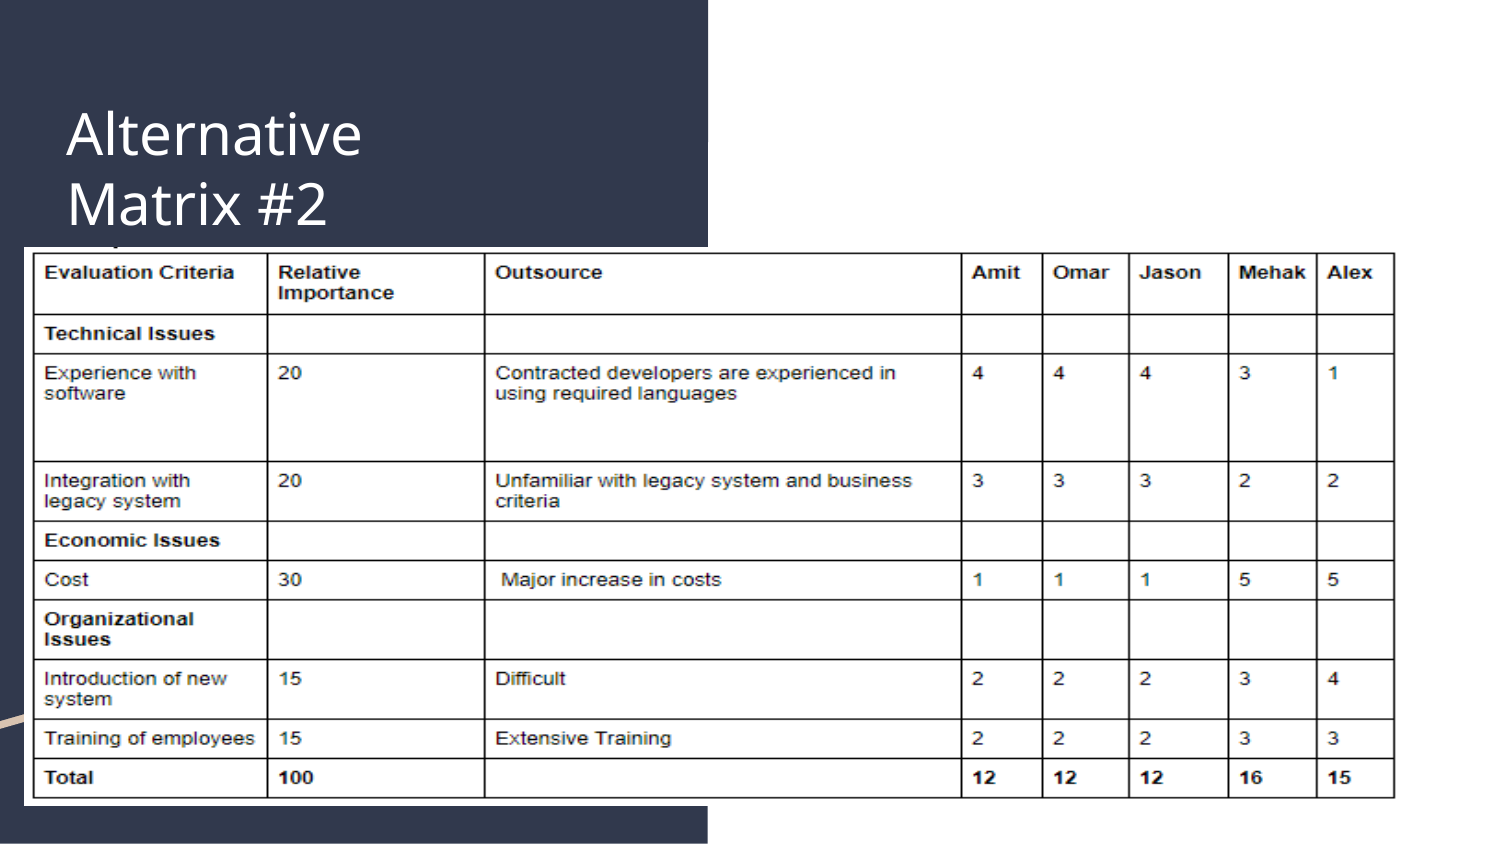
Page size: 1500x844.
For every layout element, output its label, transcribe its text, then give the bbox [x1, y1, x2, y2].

picture [24, 247, 1401, 807]
title Alternative Matrix #2 [51, 82, 522, 247]
